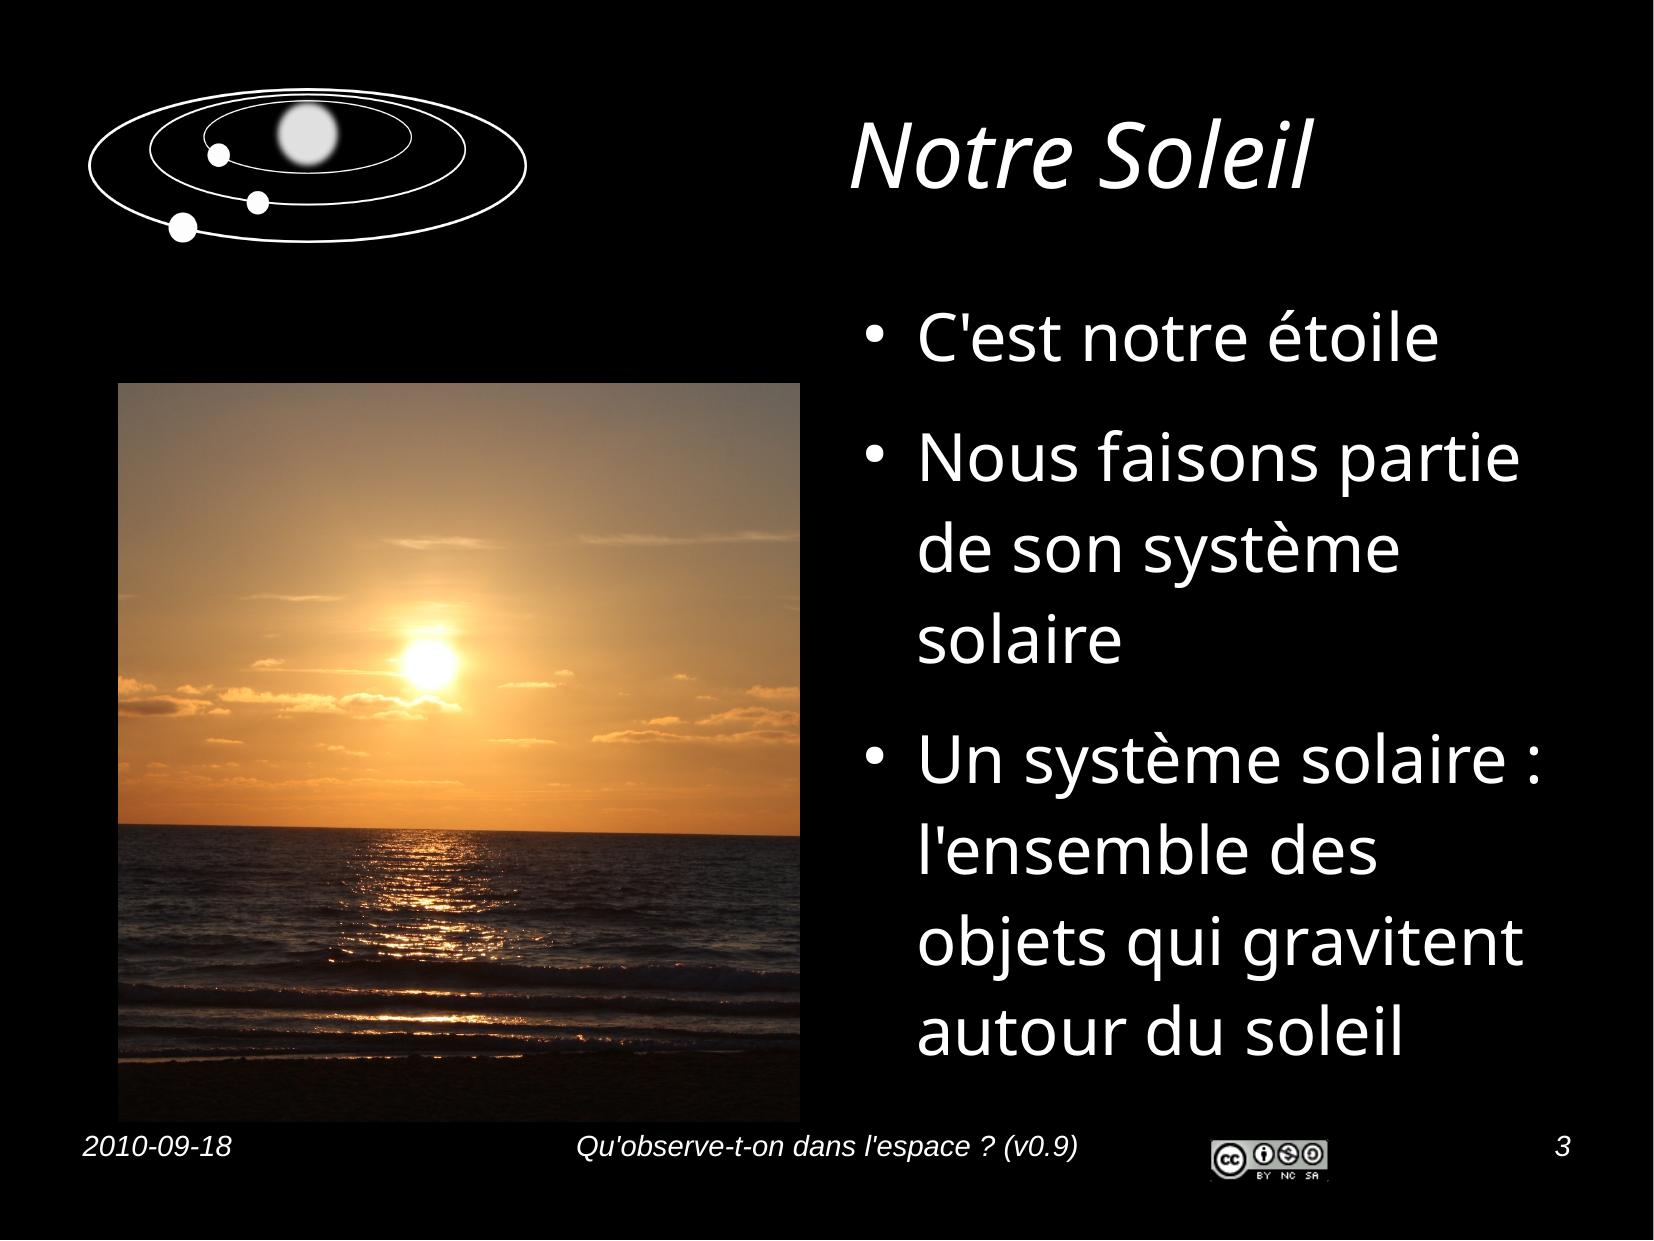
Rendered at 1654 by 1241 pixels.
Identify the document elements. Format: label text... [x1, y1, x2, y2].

list C'est notre étoile Nous faisons partie de son système solaire Un système solaire : l'ensemble des objets qui gravitent autour du soleil [845, 290, 1572, 1109]
title Notre Soleil [590, 56, 1571, 250]
picture [1210, 1139, 1329, 1182]
picture [88, 88, 527, 243]
picture [118, 383, 800, 1123]
